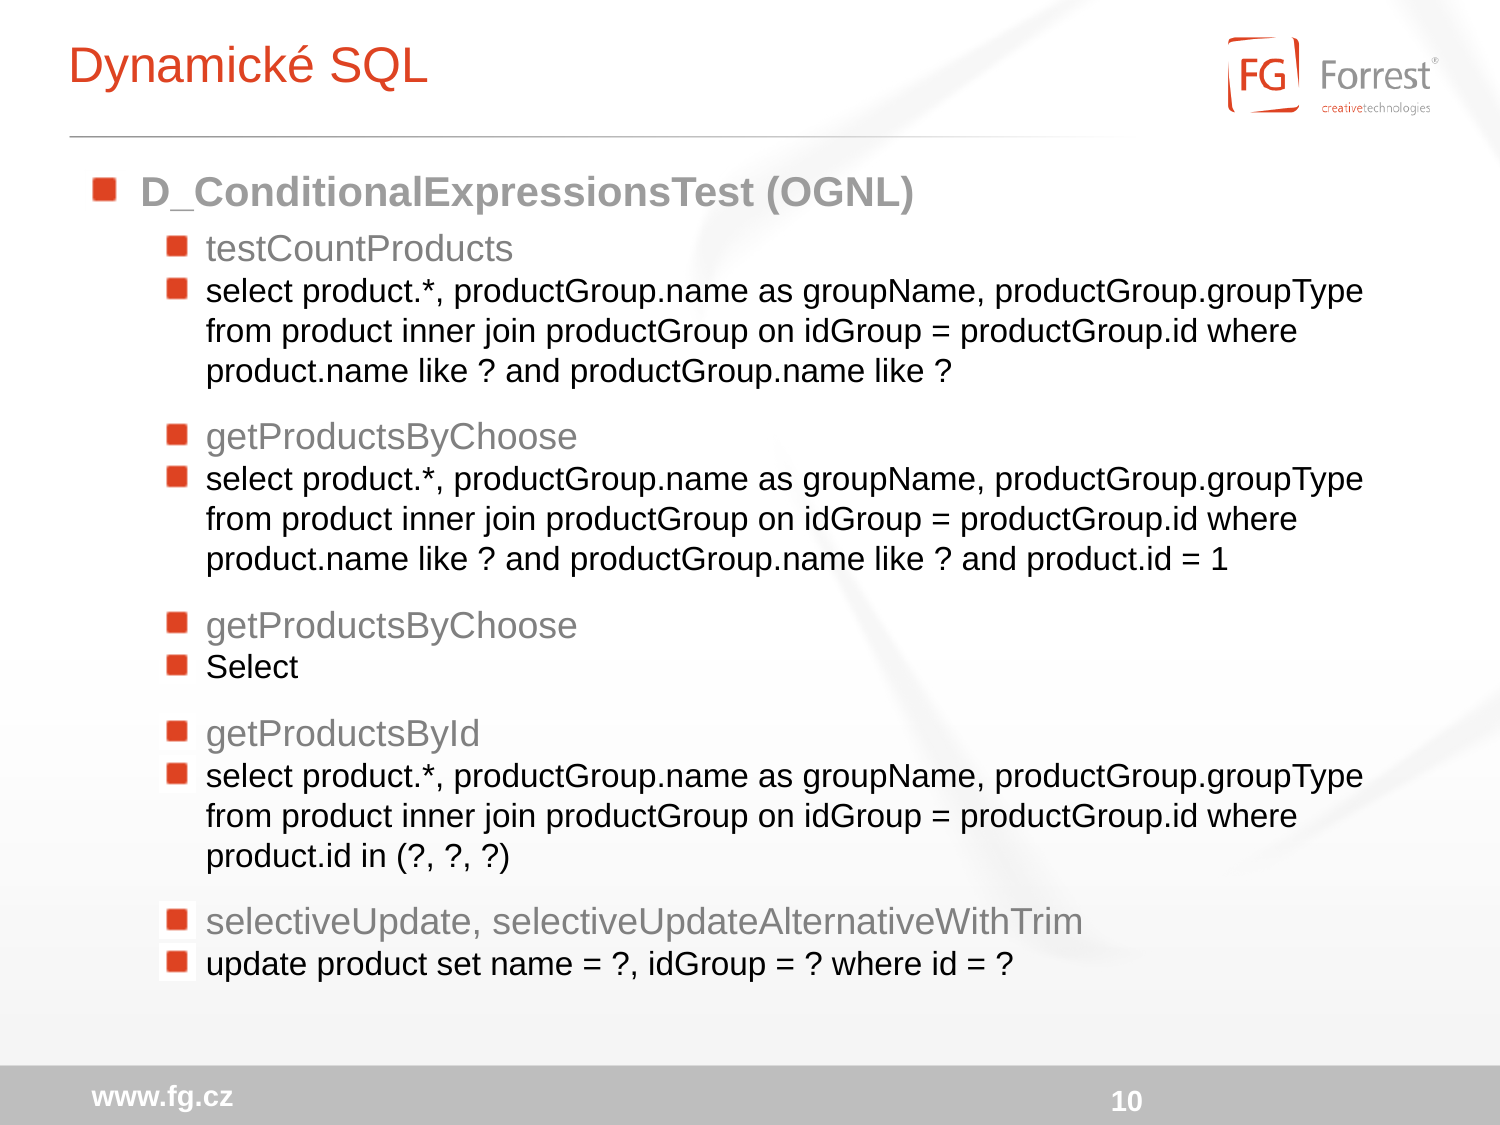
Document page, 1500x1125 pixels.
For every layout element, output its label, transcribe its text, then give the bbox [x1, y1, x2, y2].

slide_number <číslo> [1096, 1074, 1454, 1125]
picture [0, 0, 1500, 1125]
list D_ConditionalExpressionsTest (OGNL) testCountProducts select product.*, productGroup.name as groupName, productGroup.groupType from product inner join productGroup on idGroup = productGroup.id where product.name like ? and productGroup.name like ? getProductsByChoose select product.*, productGroup.name as groupName, productGroup.groupType from product inner join productGroup on idGroup = productGroup.id where product.name like ? and productGroup.name like ? and product.id = 1 getProductsByChoose Select getProductsById select product.*, productGroup.name as groupName, productGroup.groupType from product inner join productGroup on idGroup = productGroup.id where product.id in (?, ?, ?) selectiveUpdate, selectiveUpdateAlternativeWithTrim update product set name = ?, idGroup = ? where id = ? [69, 157, 1420, 1013]
footer www.fg.cz [76, 1070, 951, 1125]
title Dynamické SQL [53, 24, 1212, 150]
